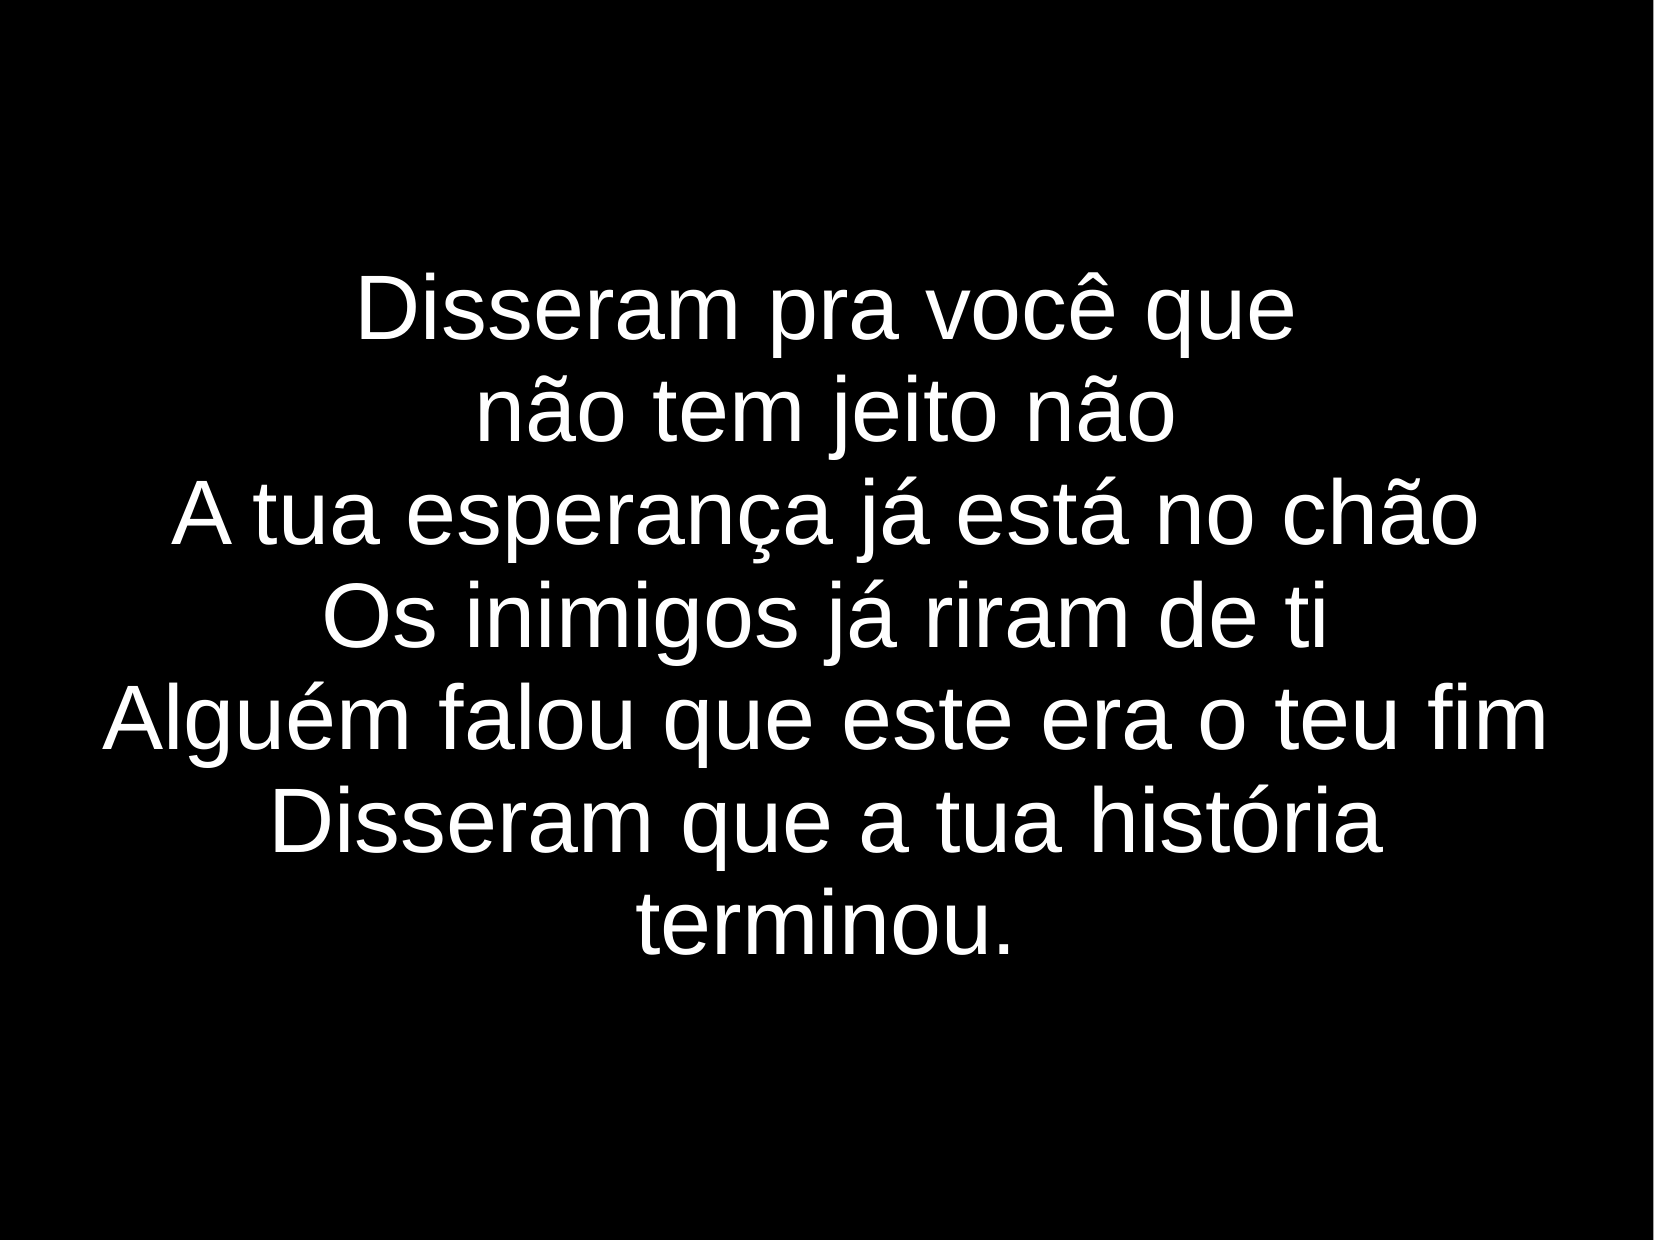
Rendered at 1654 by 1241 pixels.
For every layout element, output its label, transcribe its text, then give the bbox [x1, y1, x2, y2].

subtitle Disseram pra você que não tem jeito não A tua esperança já está no chão Os inimigos já riram de ti Alguém falou que este era o teu fim Disseram que a tua história terminou. [82, 49, 1571, 1182]
